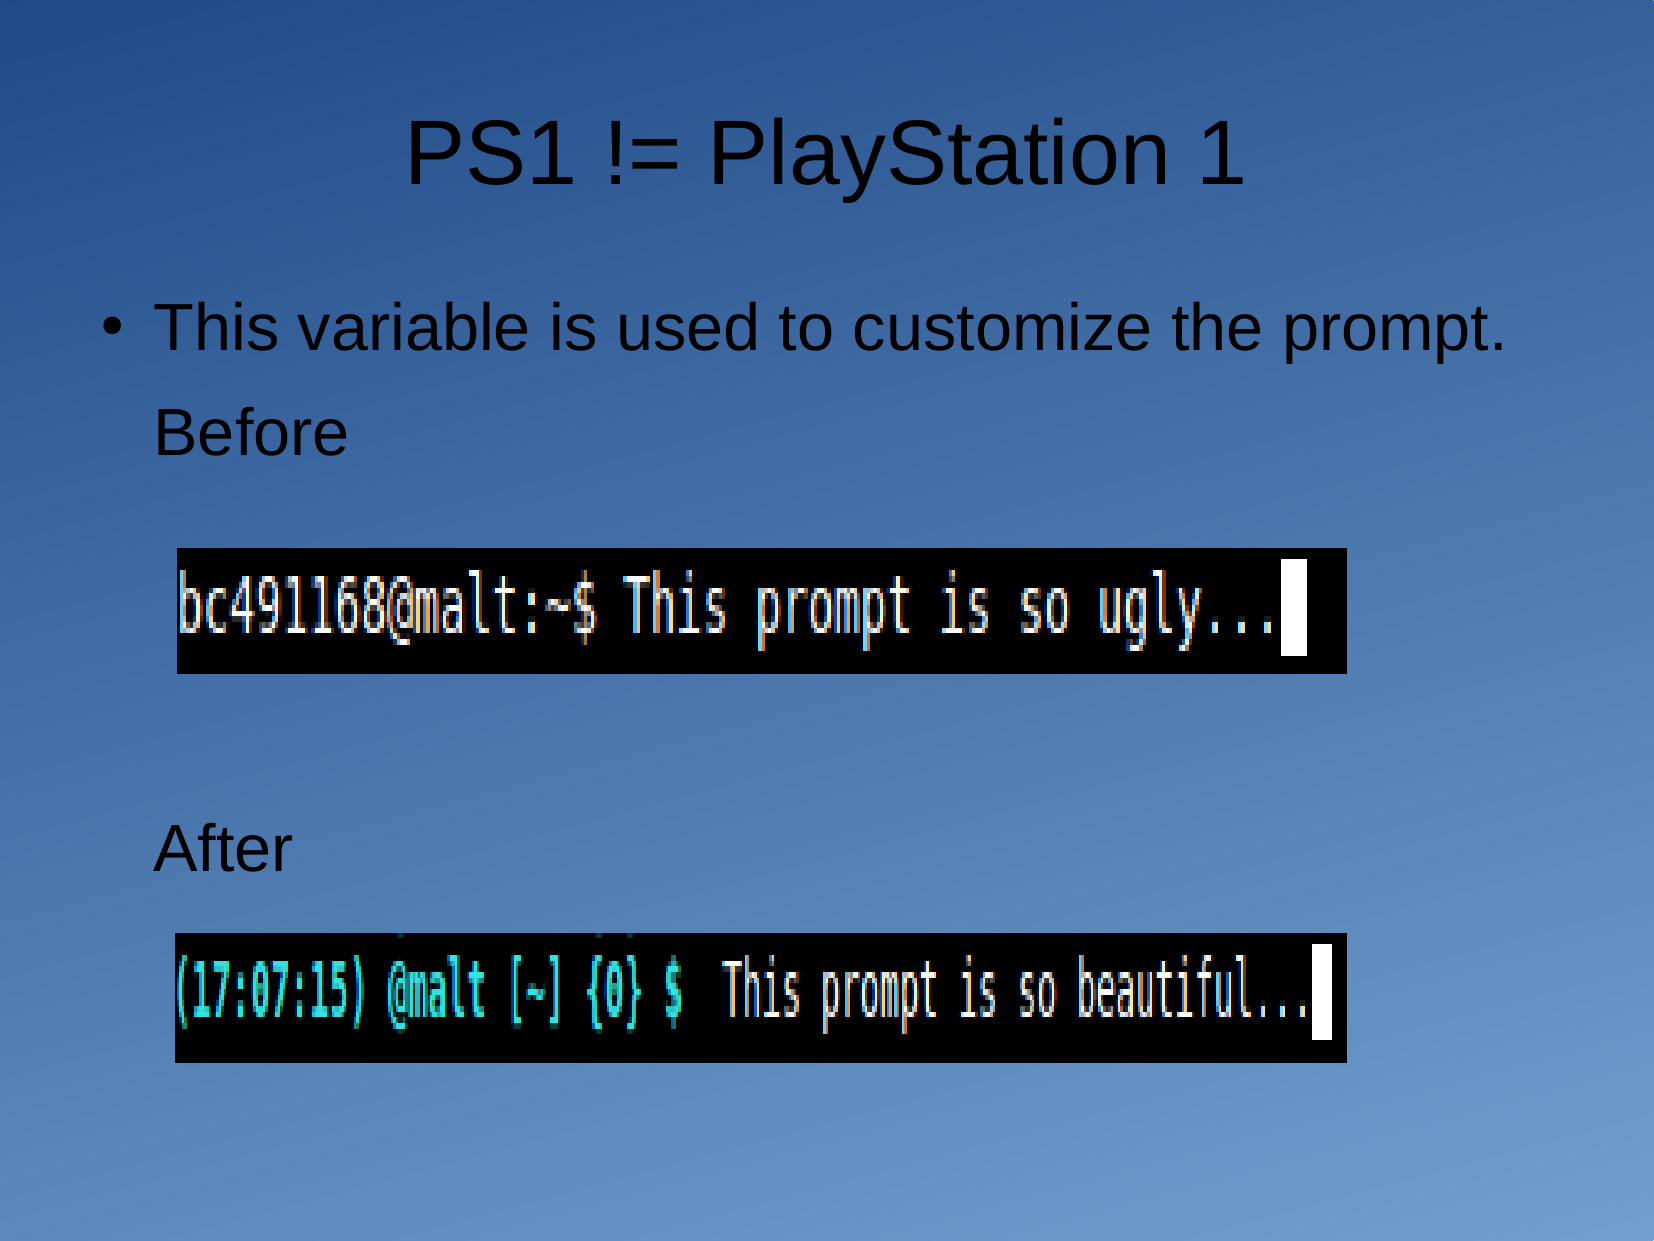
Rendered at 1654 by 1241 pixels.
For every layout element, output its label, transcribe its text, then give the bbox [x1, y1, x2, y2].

picture [177, 548, 1347, 674]
picture [175, 933, 1347, 1063]
title PS1 != PlayStation 1 [82, 49, 1571, 257]
list This variable is used to customize the prompt. Before After [82, 290, 1571, 1010]
